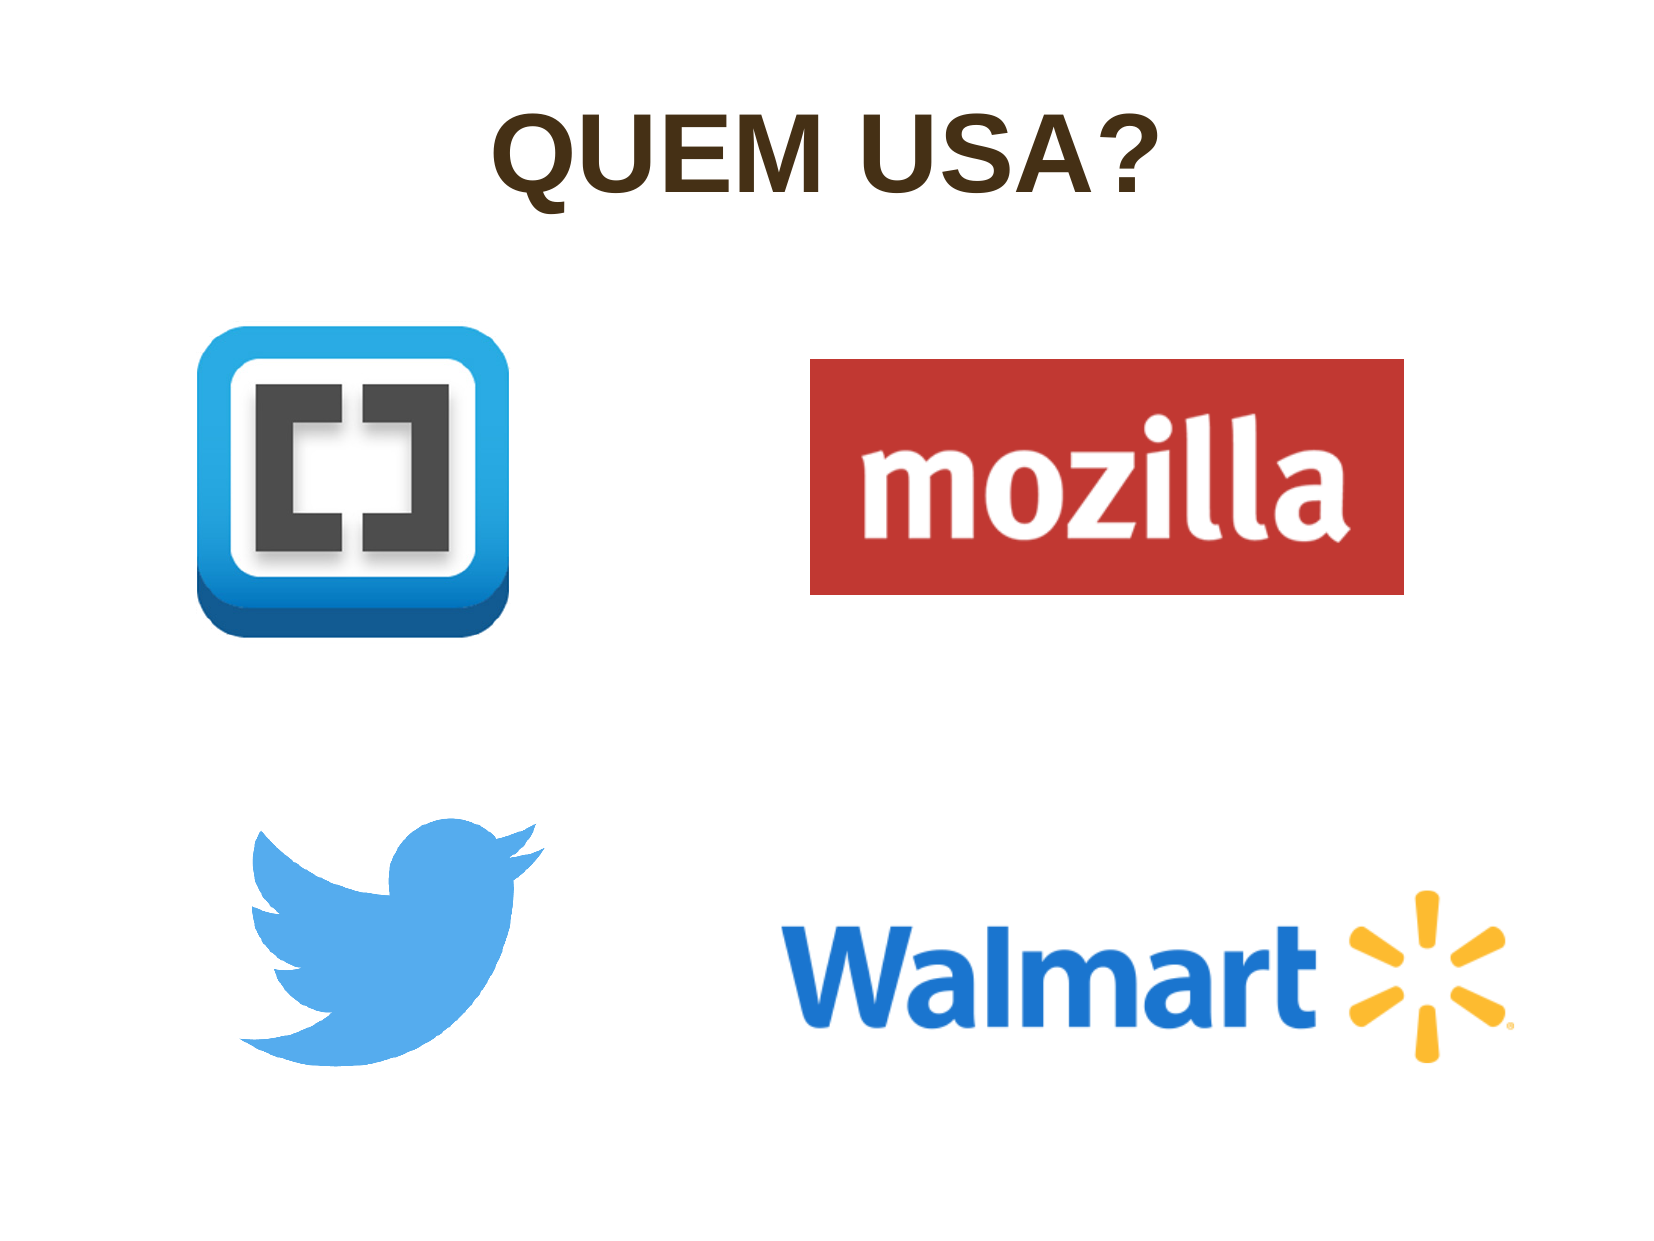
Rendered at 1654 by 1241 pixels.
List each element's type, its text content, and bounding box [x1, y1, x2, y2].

title QUEM USA? [82, 49, 1571, 257]
picture [165, 290, 541, 666]
picture [810, 359, 1404, 595]
picture [164, 719, 616, 1171]
picture [780, 889, 1516, 1066]
